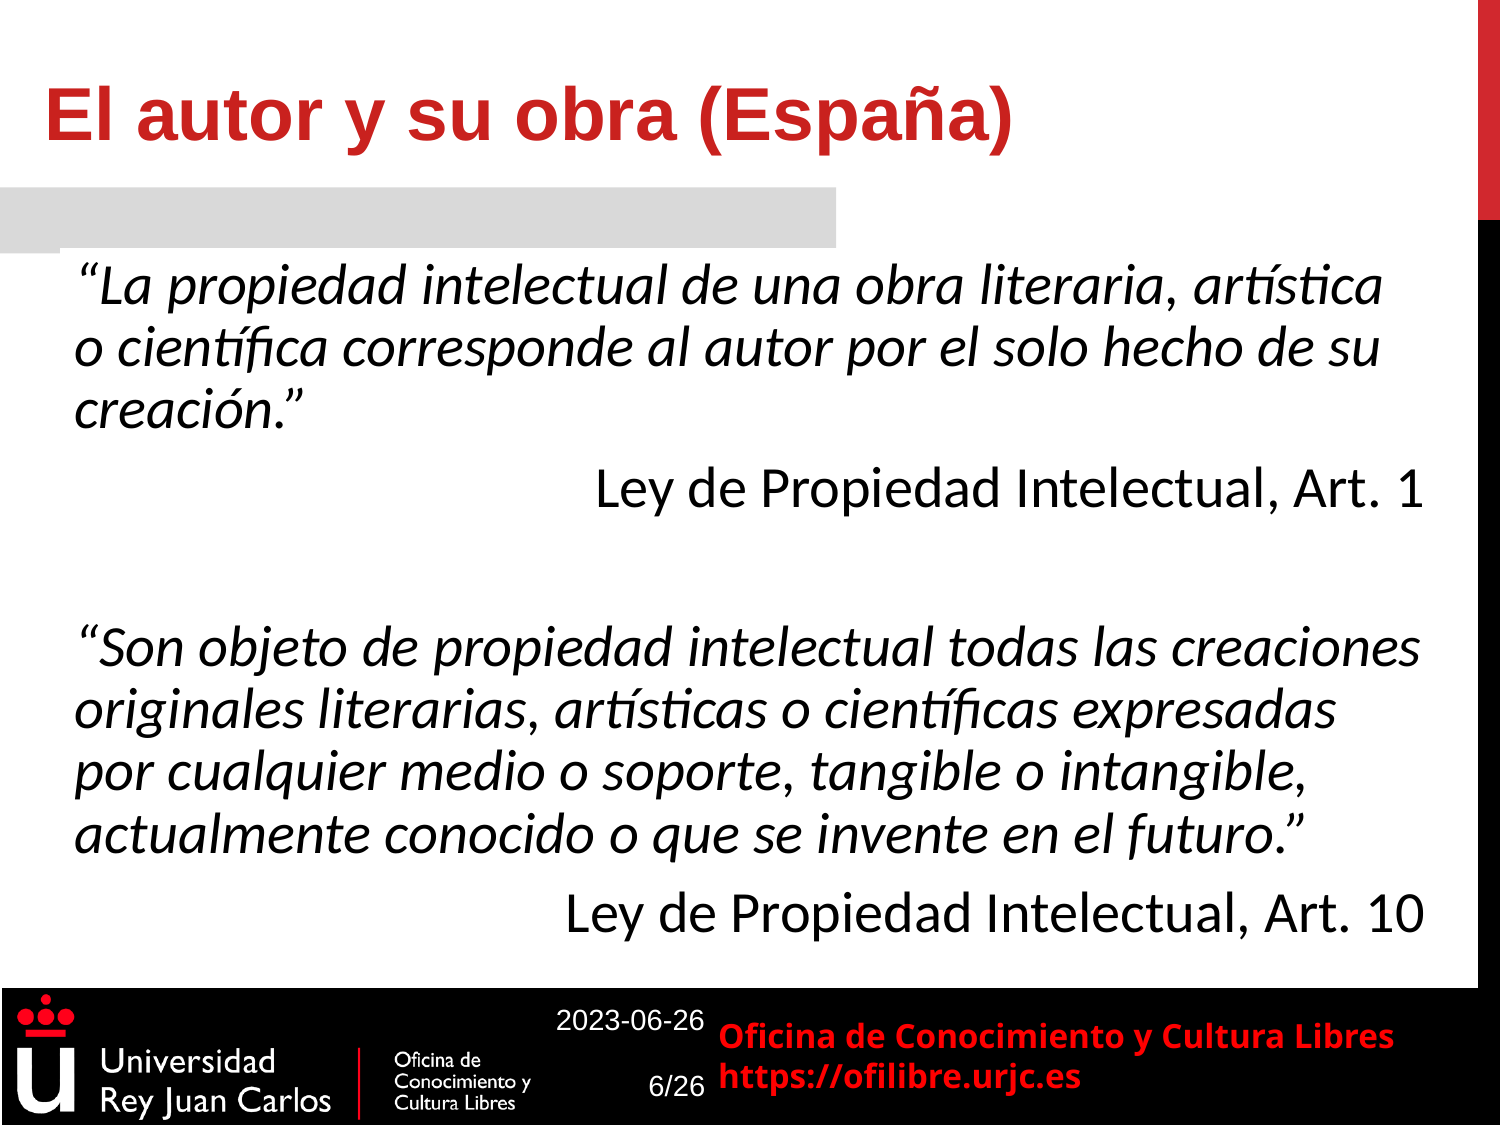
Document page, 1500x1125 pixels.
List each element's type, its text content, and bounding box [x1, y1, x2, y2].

text_box El autor y su obra (España) [30, 64, 1306, 248]
text_box “La propiedad intelectual de una obra literaria, artística o científica corresponde al autor por el solo hecho de su creación.” Ley de Propiedad Intelectual, Art. 1 “Son objeto de propiedad intelectual todas las creaciones originales literarias, artísticas o científicas expresadas por cualquier medio o soporte, tangible o intangible, actualmente conocido o que se invente en el futuro.” Ley de Propiedad Intelectual, Art. 10 [60, 248, 1441, 966]
picture [17, 994, 531, 1120]
title [75, 7, 1425, 196]
